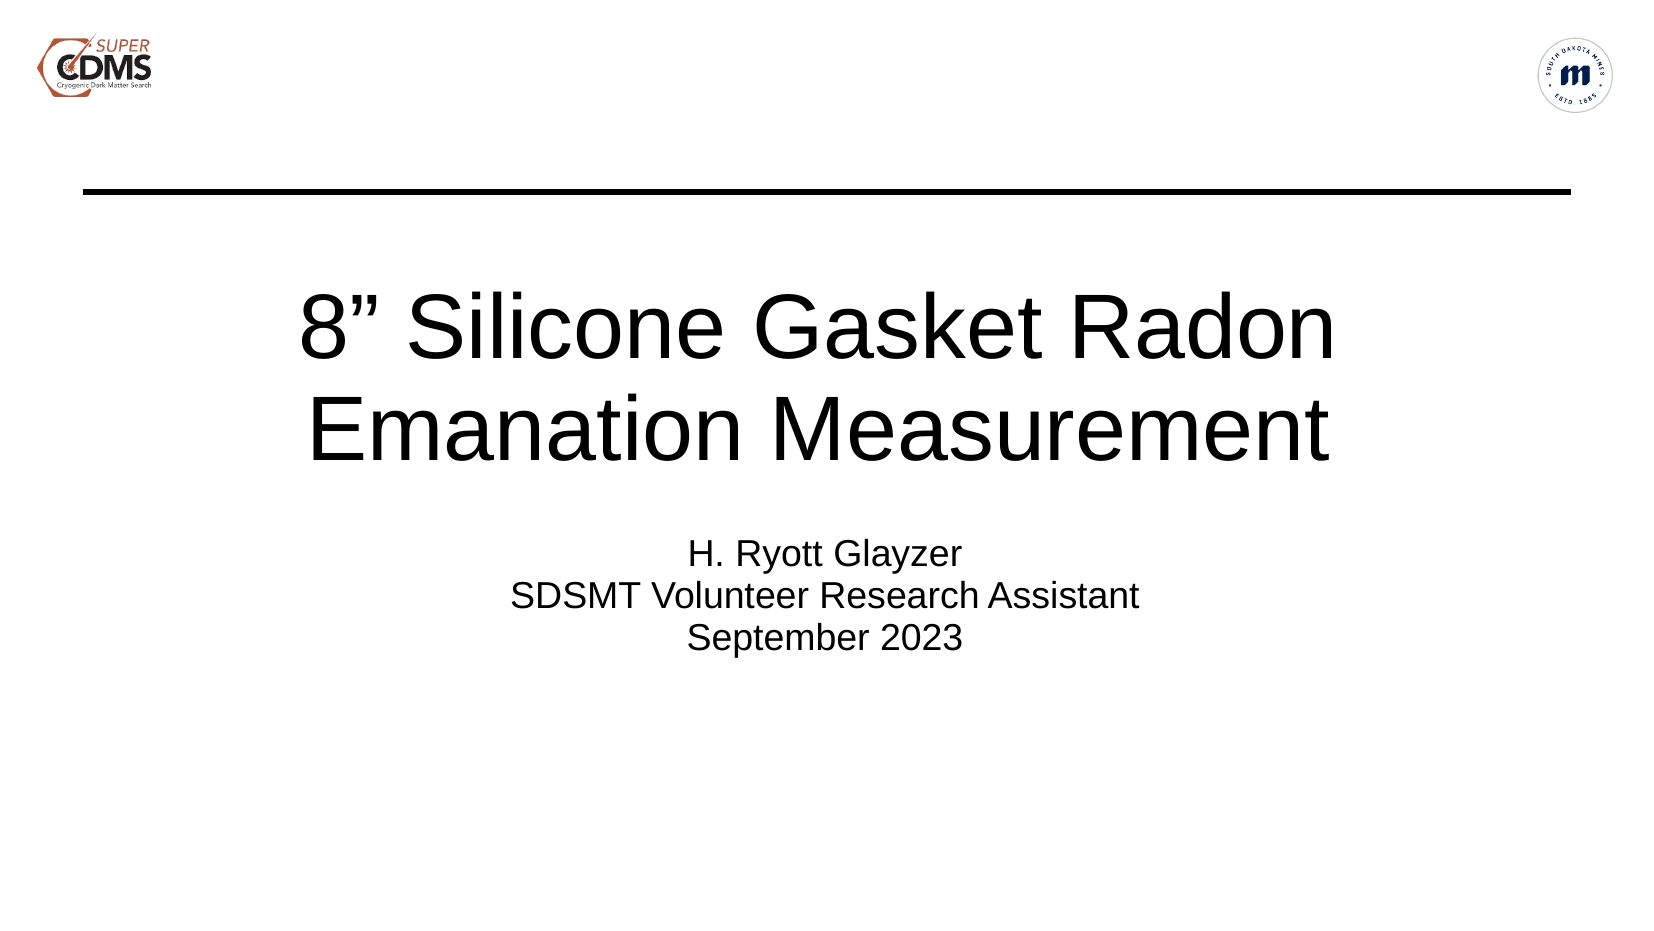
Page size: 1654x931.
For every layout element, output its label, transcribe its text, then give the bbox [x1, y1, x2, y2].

text_box H. Ryott Glayzer SDSMT Volunteer Research Assistant September 2023 [337, 525, 1313, 751]
title 8” Silicone Gasket Radon Emanation Measurement [75, 285, 1564, 470]
picture [37, 32, 151, 97]
picture [1537, 37, 1613, 113]
